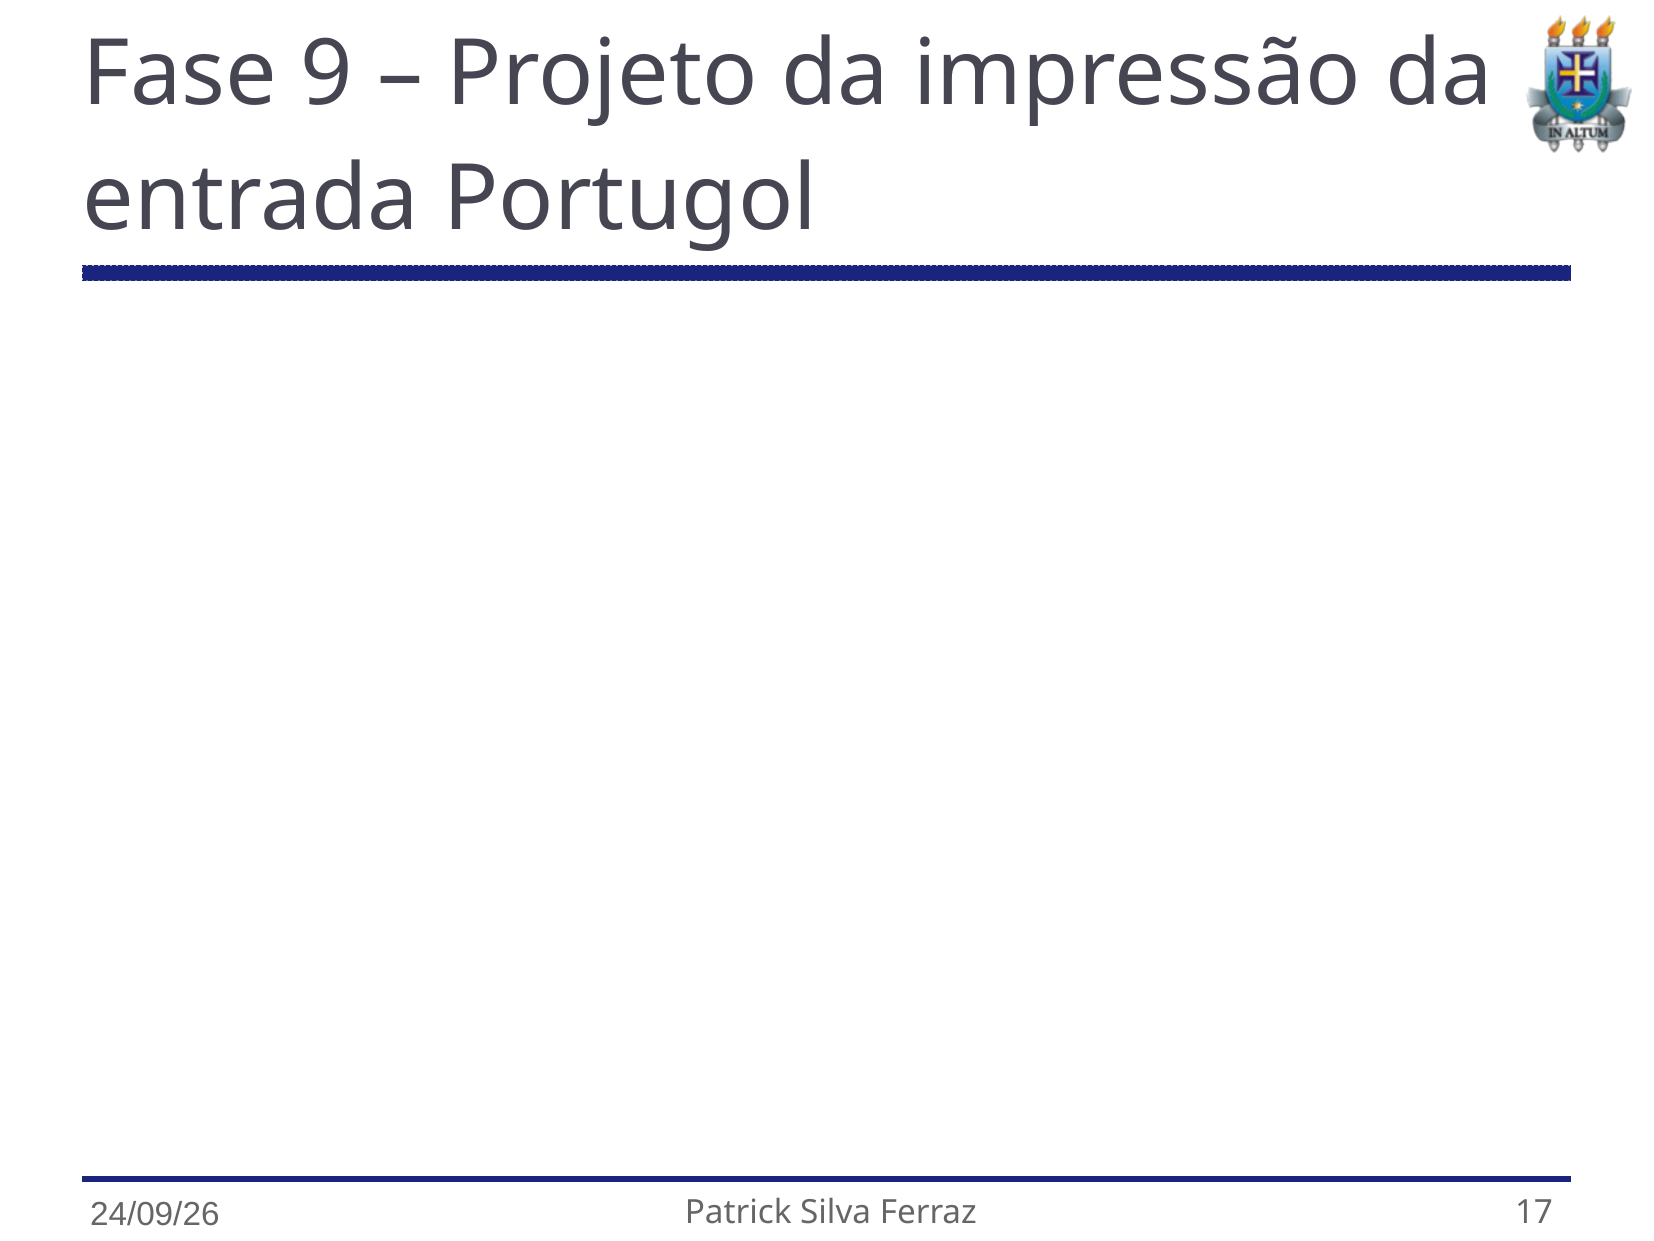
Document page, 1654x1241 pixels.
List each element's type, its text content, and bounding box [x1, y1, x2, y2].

picture [1571, 15, 1632, 153]
title Fase 9 – Projeto da impressão da entrada Portugol [82, 11, 1571, 257]
